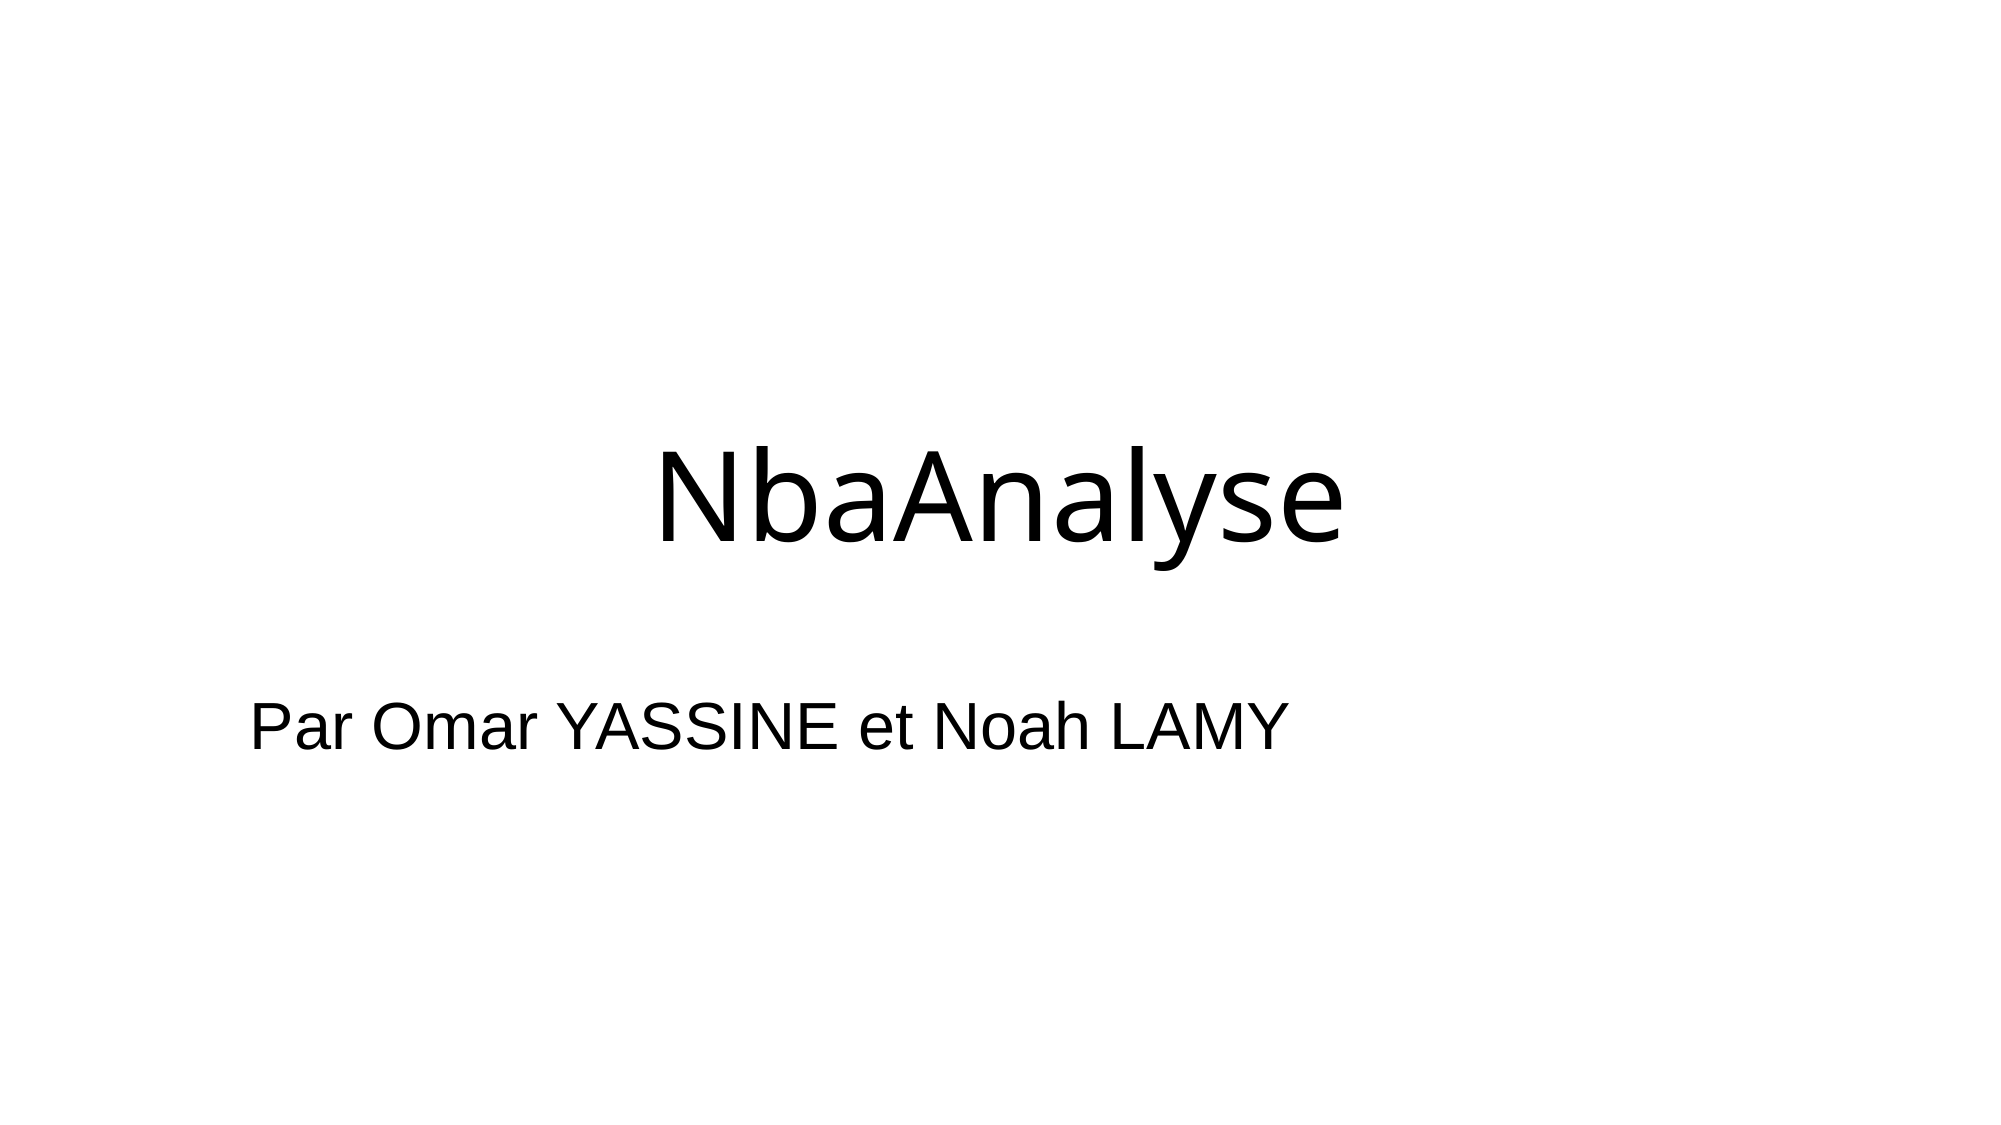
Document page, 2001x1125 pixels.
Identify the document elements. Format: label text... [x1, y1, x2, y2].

subtitle Par Omar YASSINE et Noah LAMY [249, 590, 1750, 863]
title NbaAnalyse [249, 184, 1750, 576]
